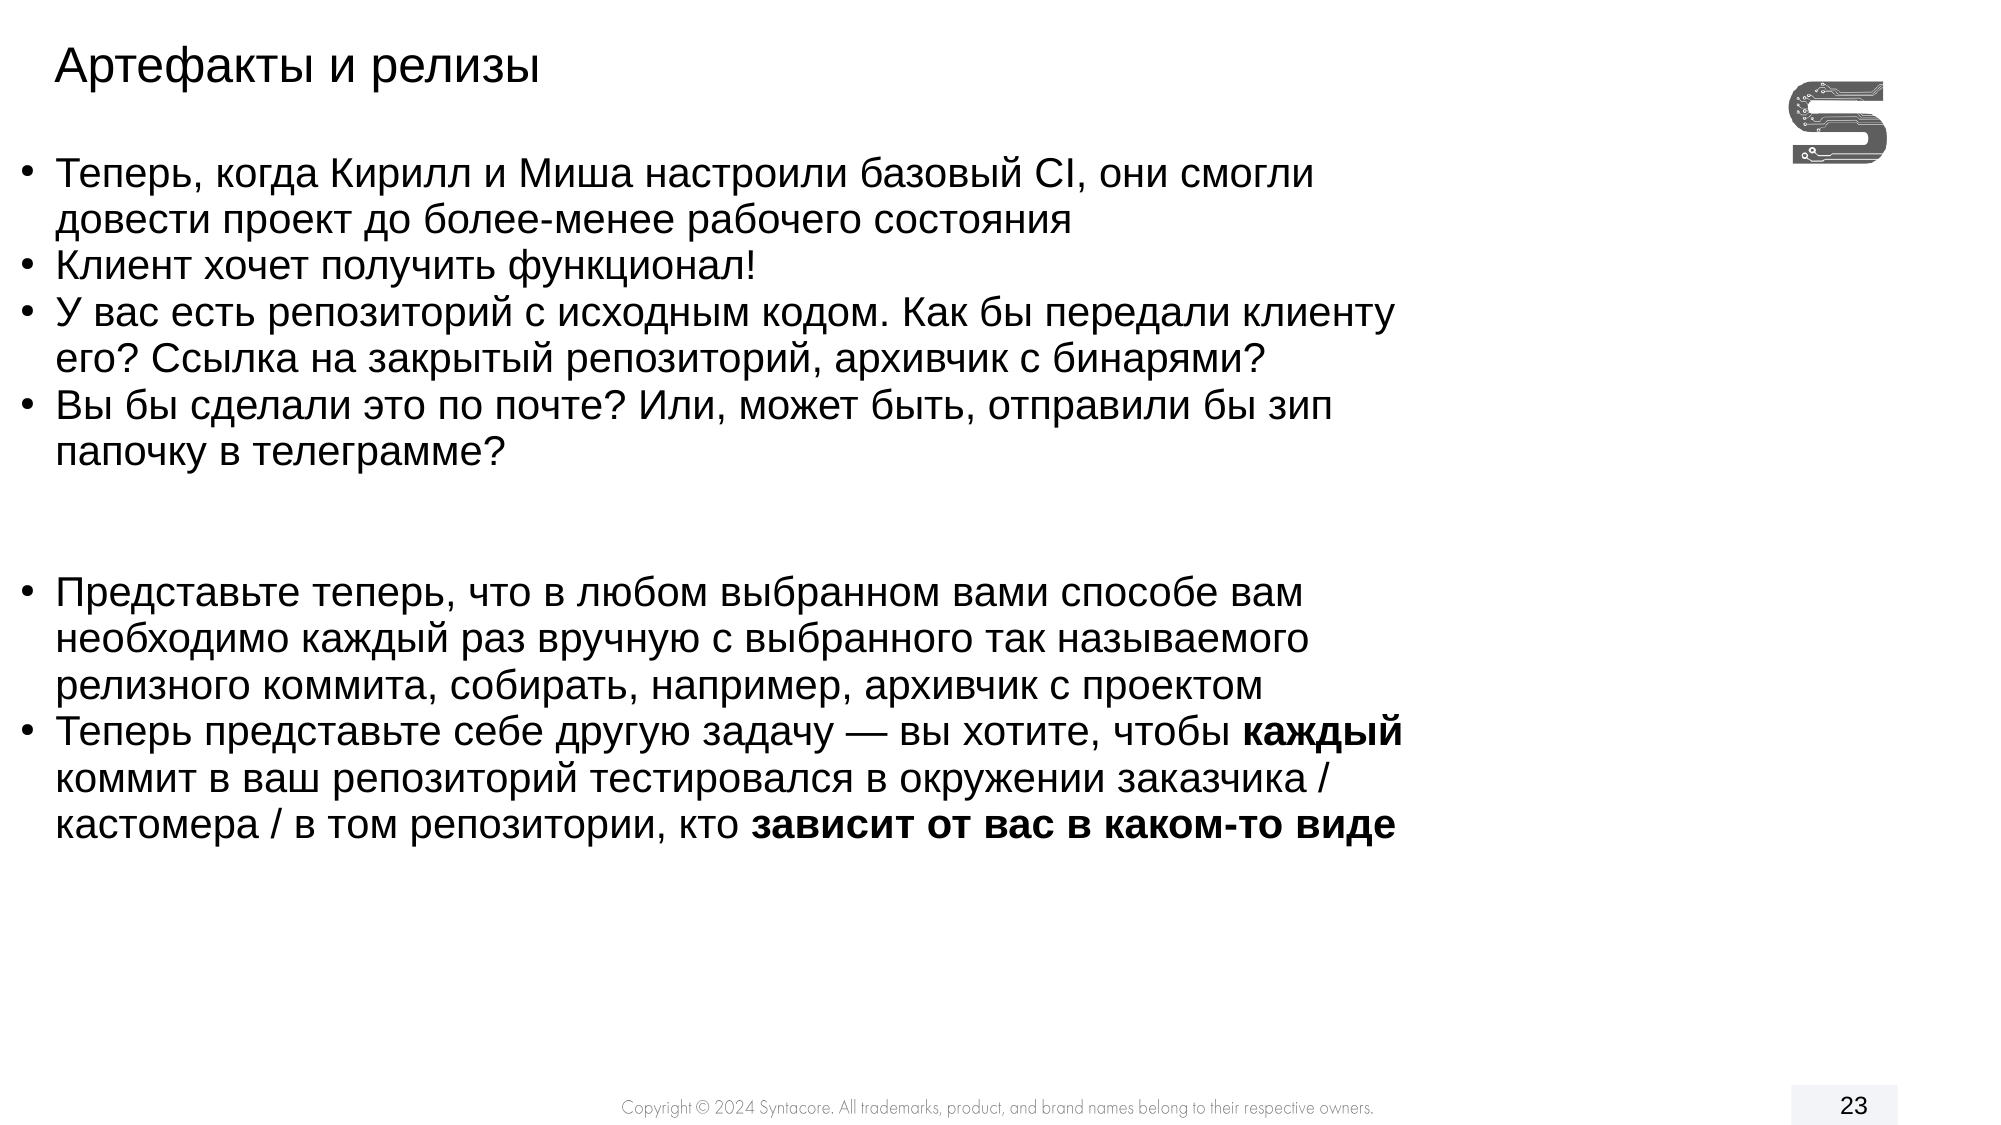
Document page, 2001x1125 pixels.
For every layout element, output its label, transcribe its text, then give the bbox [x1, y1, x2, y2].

picture [1788, 81, 1887, 164]
text_box Представьте теперь, что в любом выбранном вами способе вам необходимо каждый раз вручную с выбранного так называемого релизного коммита, собирать, например, архивчик с проектом Теперь представьте себе другую задачу — вы хотите, чтобы каждый коммит в ваш репозиторий тестировался в окружении заказчика / кастомера / в том репозитории, кто зависит от вас в каком-то виде [5, 561, 1477, 1010]
text_box Артефакты и релизы [0, 29, 857, 101]
text_box Теперь, когда Кирилл и Миша настроили базовый CI, они смогли довести проект до более-менее рабочего состояния Клиент хочет получить функционал! У вас есть репозиторий с исходным кодом. Как бы передали клиенту его? Ссылка на закрытый репозиторий, архивчик с бинарями? Вы бы сделали это по почте? Или, может быть, отправили бы зип папочку в телеграмме? [5, 141, 1477, 561]
text_box <number> [1825, 1084, 1969, 1125]
picture [621, 1094, 1381, 1119]
